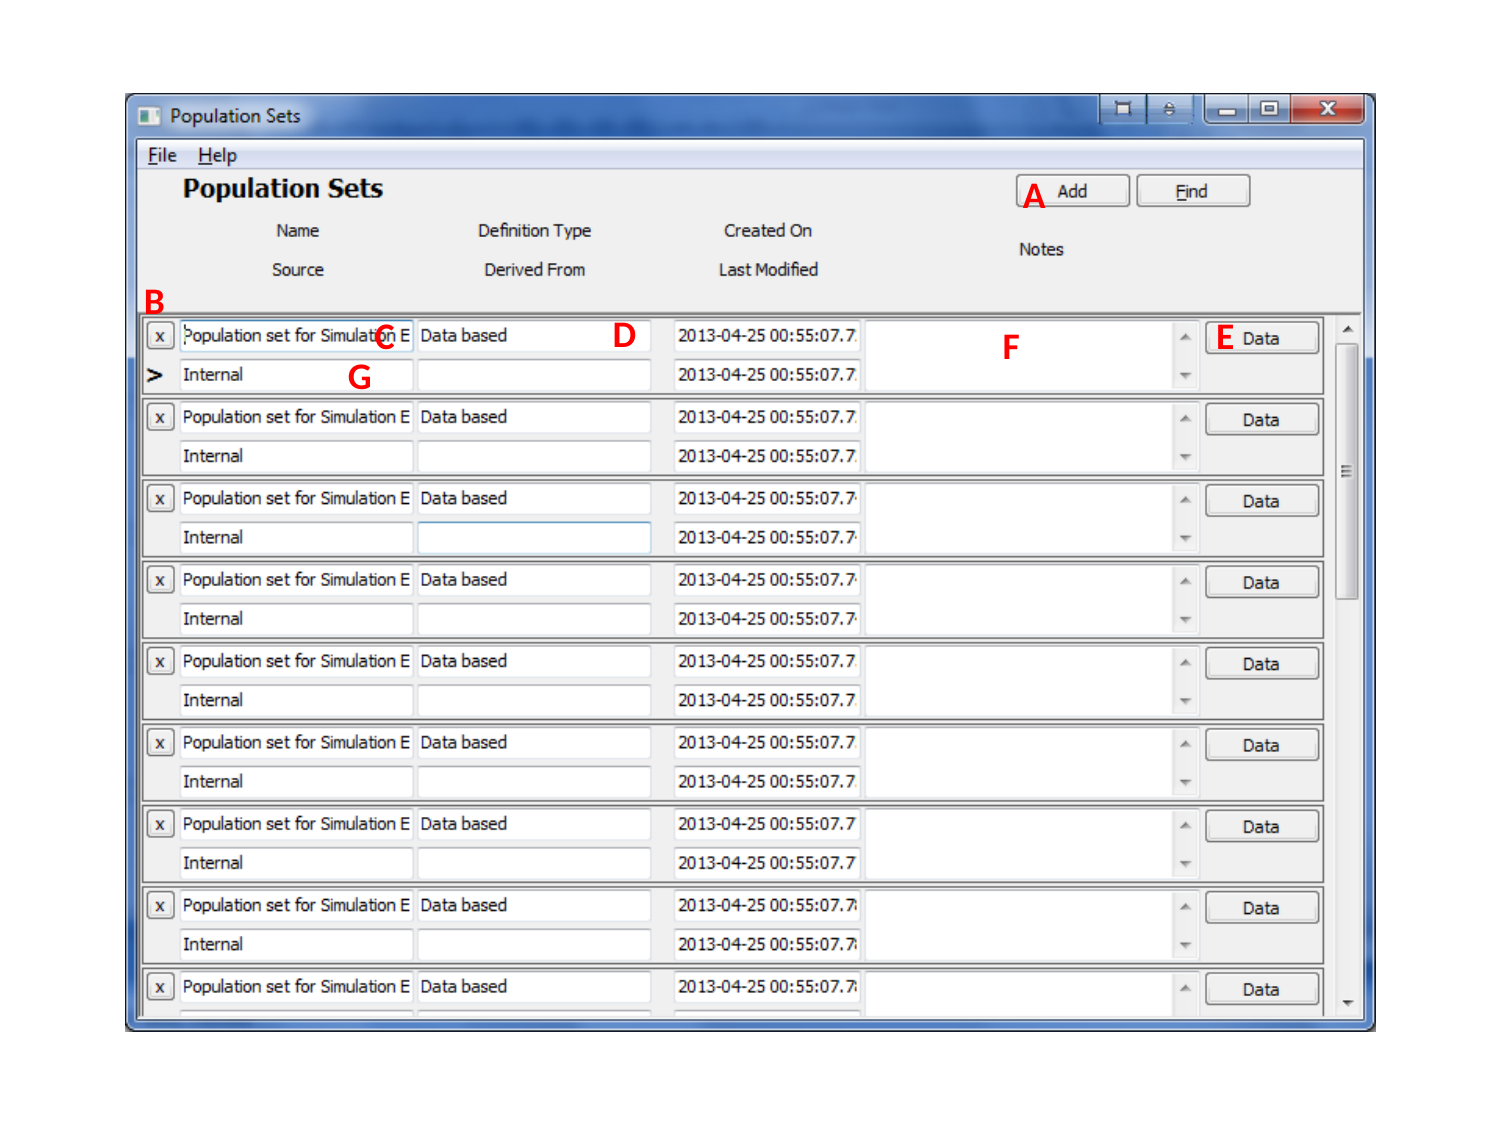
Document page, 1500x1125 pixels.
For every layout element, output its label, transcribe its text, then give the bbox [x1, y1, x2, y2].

picture [125, 93, 1376, 1032]
text_box D [597, 302, 652, 364]
text_box G [333, 345, 388, 406]
text_box F [987, 314, 1037, 376]
text_box C [359, 304, 411, 366]
text_box A [1007, 164, 1061, 225]
text_box B [128, 269, 183, 331]
text_box E [1201, 304, 1251, 366]
